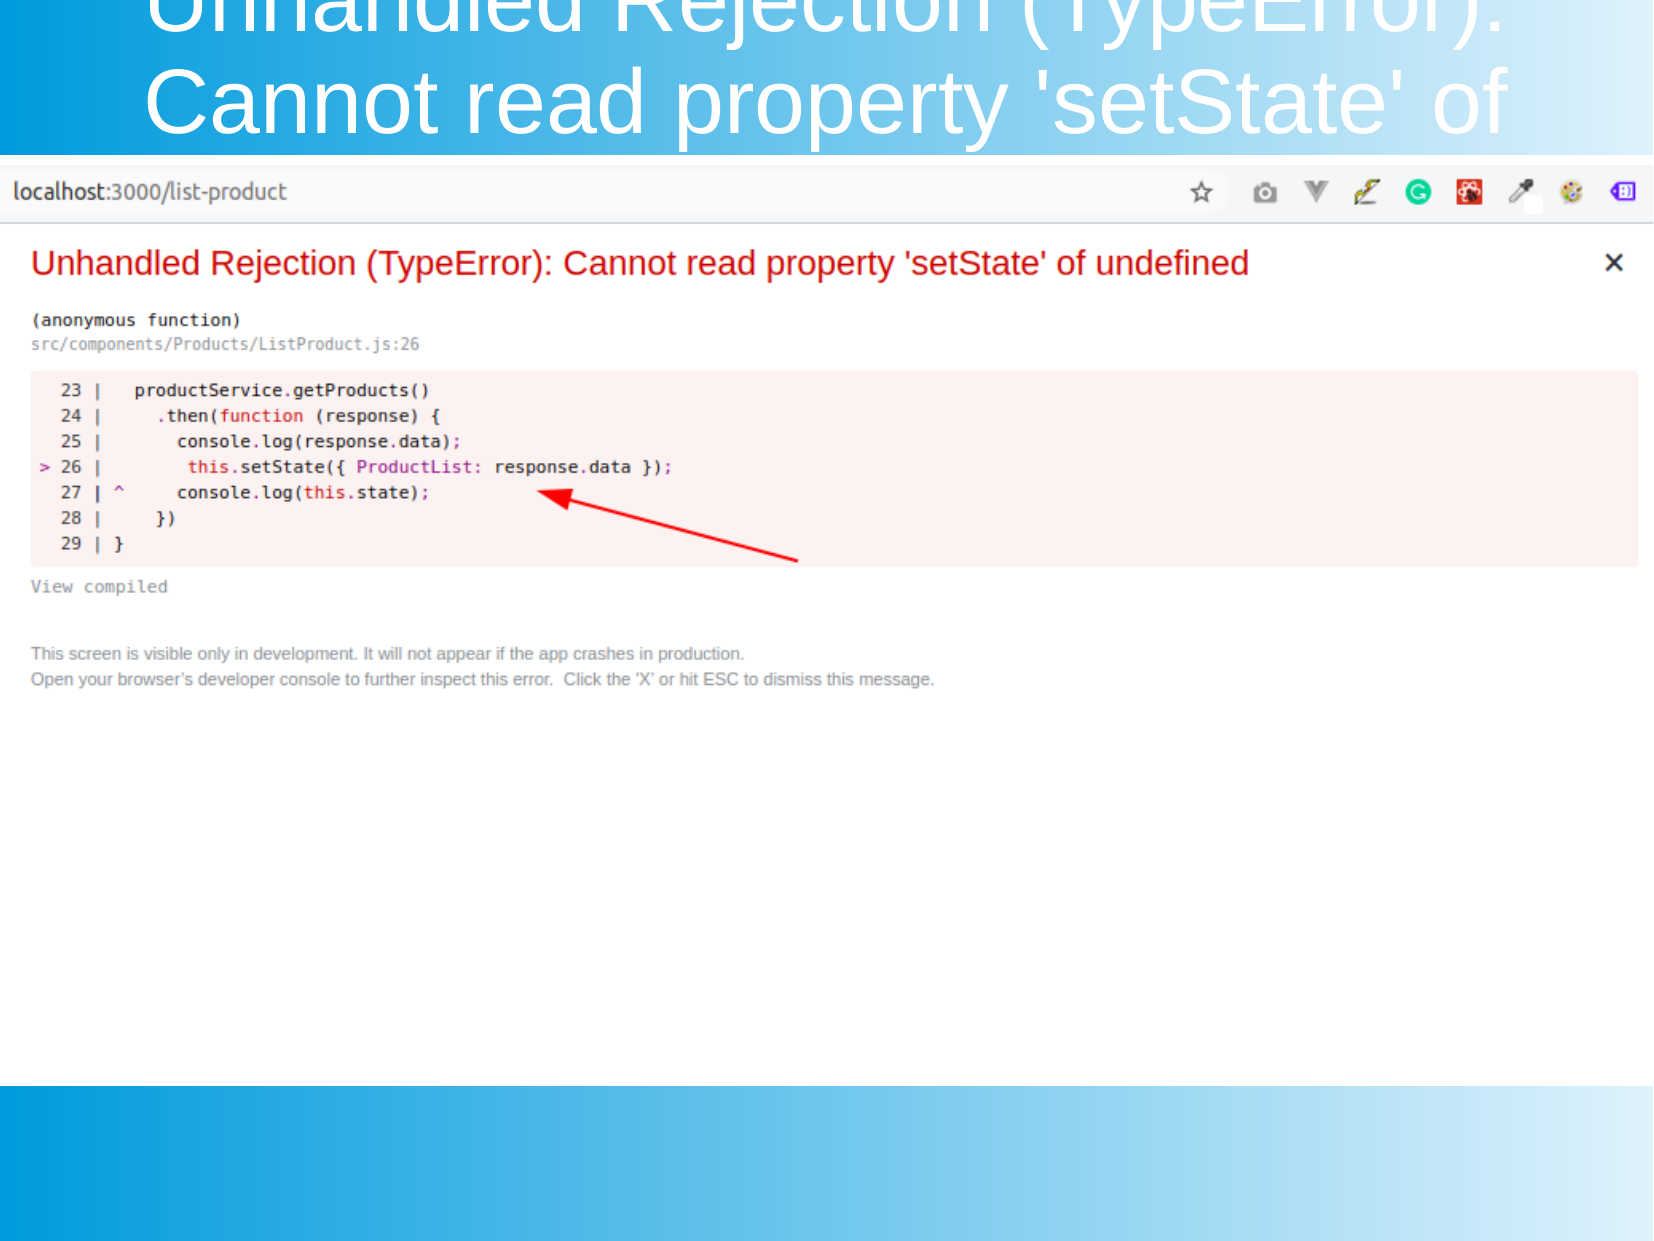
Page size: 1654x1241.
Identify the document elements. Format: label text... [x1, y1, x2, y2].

picture [0, 165, 1654, 850]
title Unhandled Rejection (TypeError): Cannot read property 'setState' of undefined [82, 0, 1571, 165]
